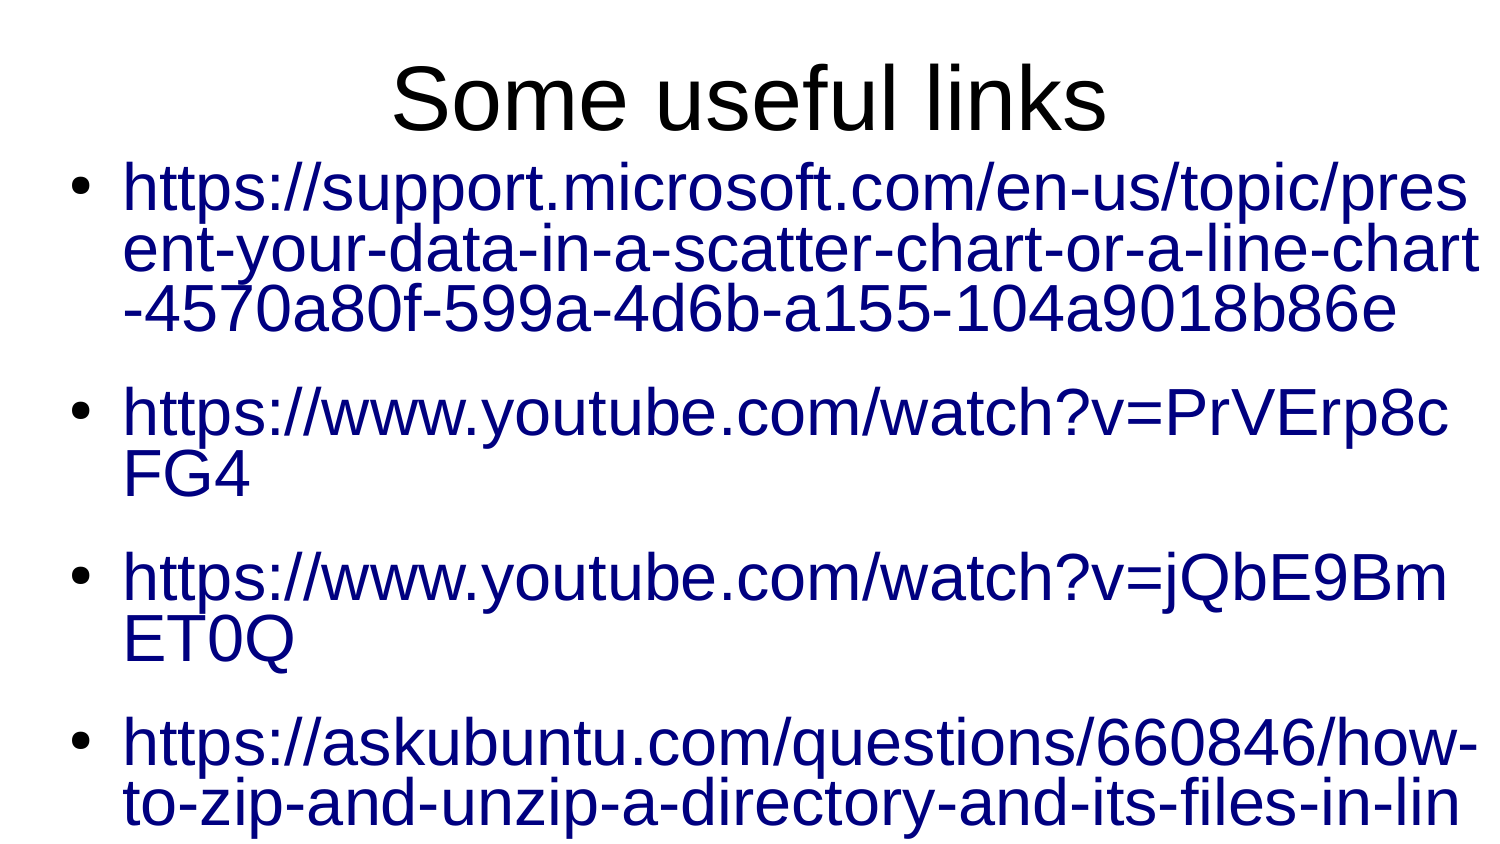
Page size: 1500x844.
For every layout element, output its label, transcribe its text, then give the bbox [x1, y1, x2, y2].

list https://support.microsoft.com/en-us/topic/present-your-data-in-a-scatter-chart-or-a-line-chart-4570a80f-599a-4d6b-a155-104a9018b86e https://www.youtube.com/watch?v=PrVErp8cFG4 https://www.youtube.com/watch?v=jQbE9BmET0Q https://askubuntu.com/questions/660846/how-to-zip-and-unzip-a-directory-and-its-files-in-linux [51, 150, 1486, 750]
title Some useful links [51, 47, 1449, 150]
